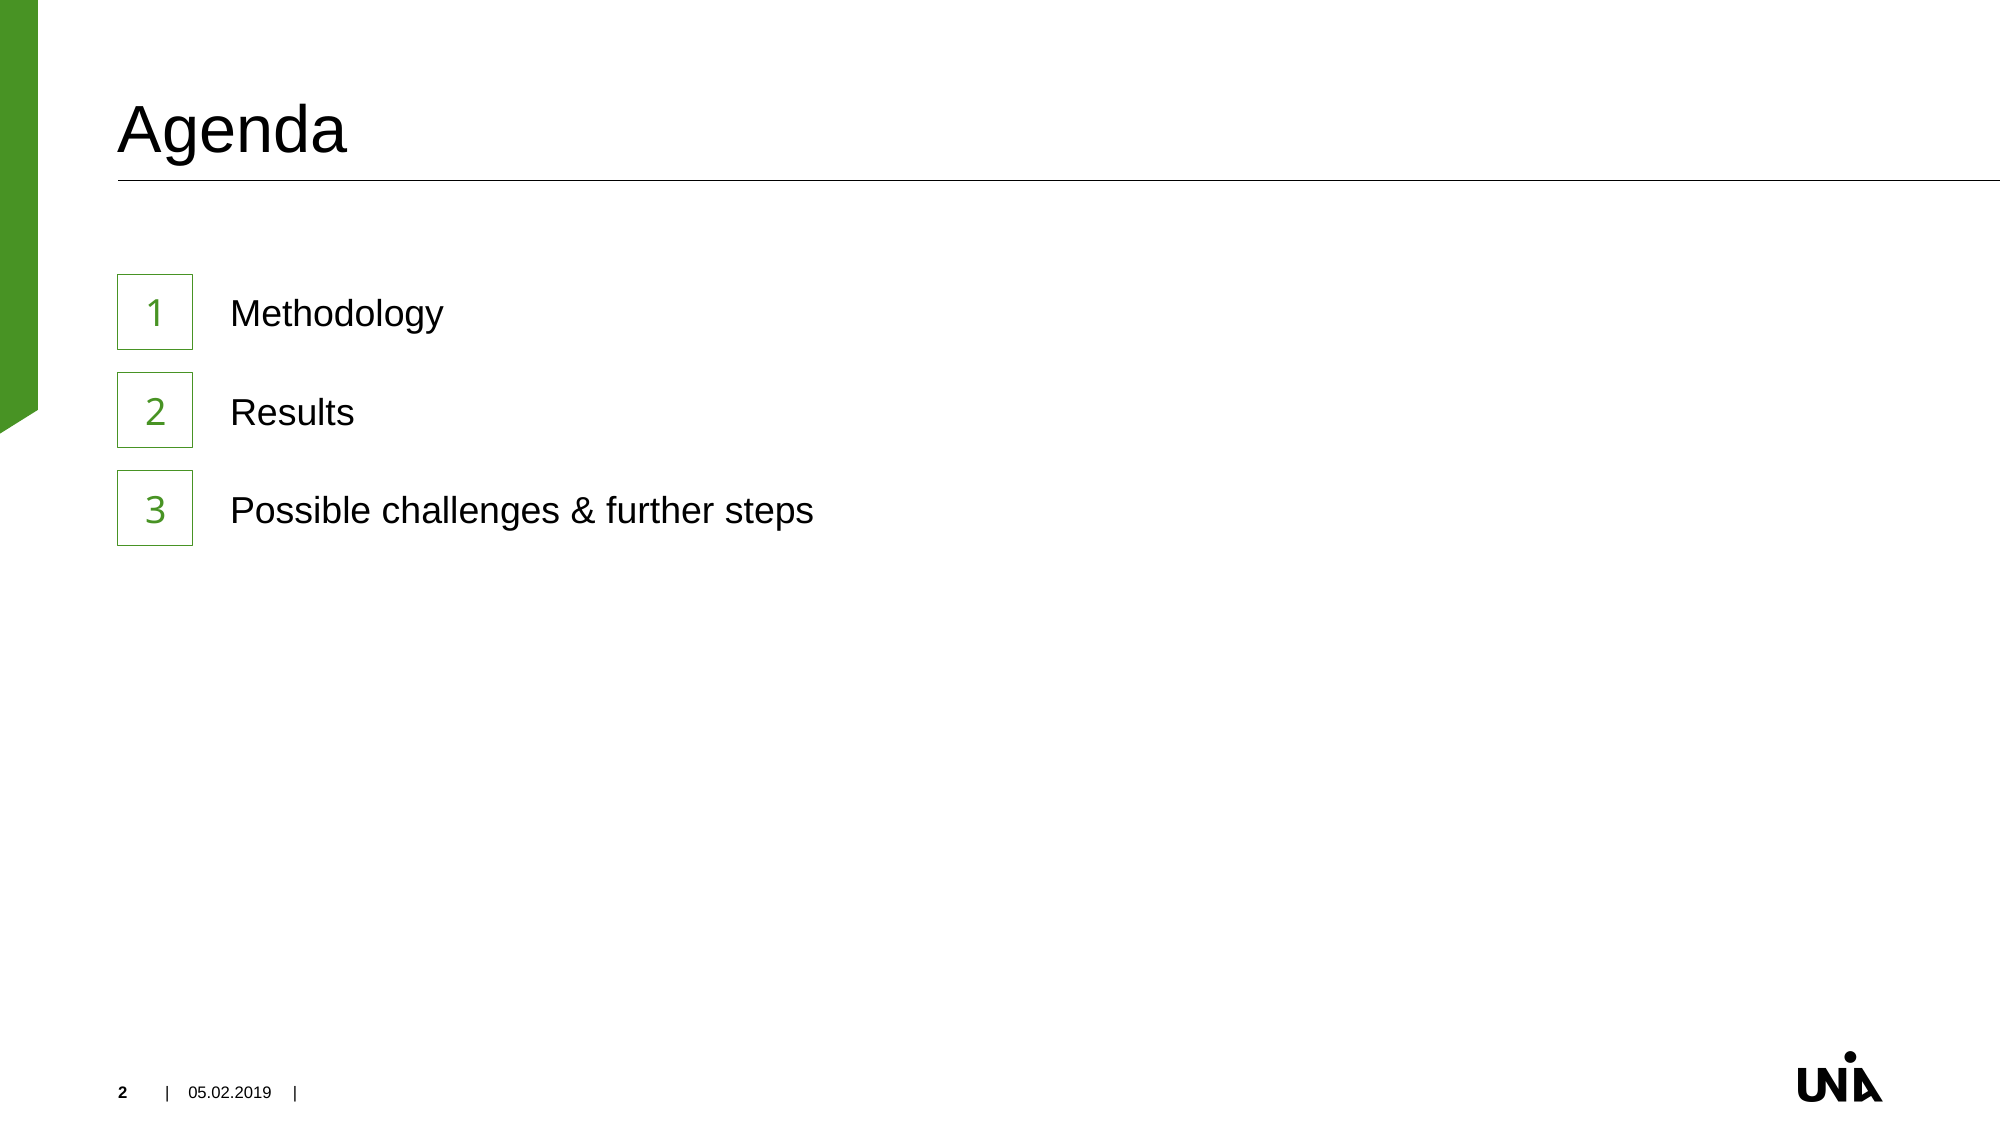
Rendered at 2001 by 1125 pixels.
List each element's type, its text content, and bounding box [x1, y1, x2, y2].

list Possible challenges & further steps [227, 470, 1882, 546]
list Methodology [227, 274, 1882, 350]
list 2 [117, 372, 193, 448]
slide_number <number> [118, 1066, 171, 1102]
picture [1798, 1051, 1883, 1102]
list 1 [117, 274, 193, 350]
slide_number | 05.02.2019 [171, 1066, 292, 1102]
footer | [292, 1066, 1490, 1102]
list Results [227, 372, 1882, 448]
title Agenda [117, 0, 1882, 167]
list 3 [117, 470, 193, 546]
